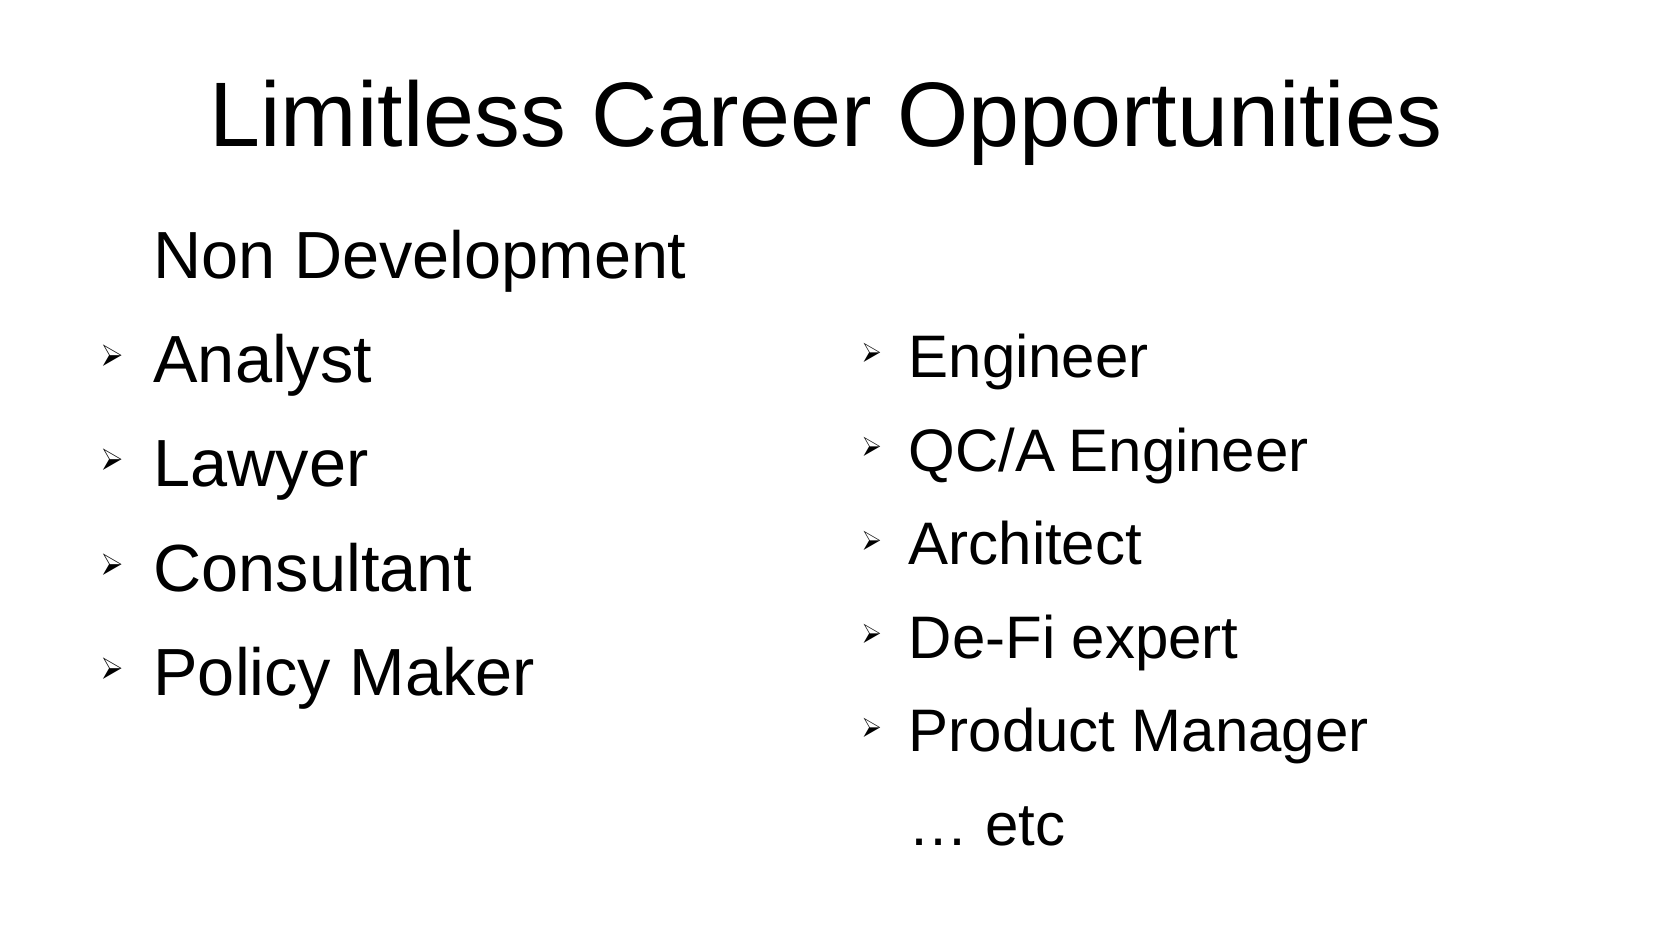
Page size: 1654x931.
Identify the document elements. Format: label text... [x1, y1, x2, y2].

title Limitless Career Opportunities [82, 37, 1571, 193]
list Engineer QC/A Engineer Architect De-Fi expert Product Manager … etc [845, 323, 1572, 863]
list Non Development Analyst Lawyer Consultant Policy Maker [82, 217, 809, 758]
